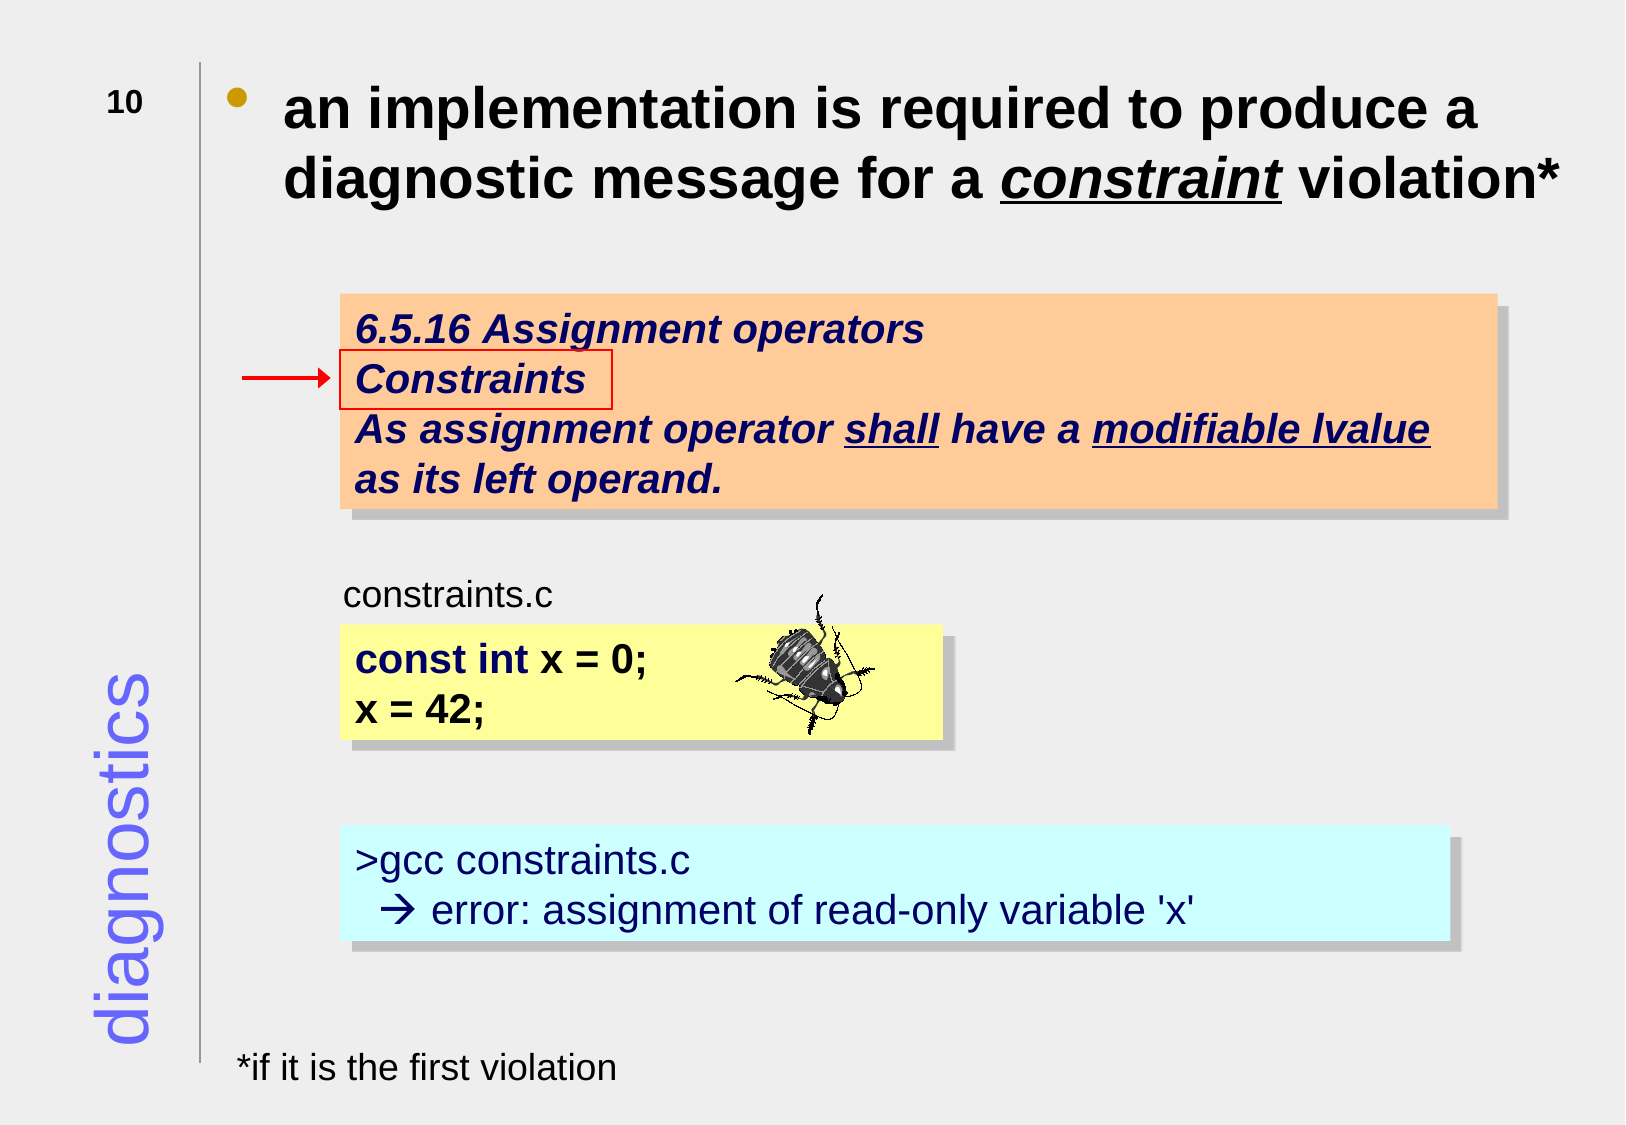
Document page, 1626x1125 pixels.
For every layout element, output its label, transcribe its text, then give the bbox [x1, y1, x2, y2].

text_box 6.5.16 Assignment operators Constraints As assignment operator shall have a modifiable lvalue as its left operand. [340, 293, 1498, 510]
text_box [760, 628, 845, 703]
text_box >gcc constraints.c  error: assignment of read-only variable 'x' [340, 825, 1451, 941]
title diagnostics [50, 187, 188, 1063]
text_box const int x = 0; x = 42; [340, 624, 943, 740]
text_box [811, 700, 820, 715]
text_box 6.5.16 Assignment operators Constraints As assignment operator shall have a modifiable lvalue as its left operand. [341, 351, 611, 408]
text_box constraints.c [328, 562, 778, 623]
text_box [840, 670, 858, 679]
text_box *if it is the first violation [221, 1034, 671, 1096]
list an implementation is required to produce a diagnostic message for a constraint violation* [212, 62, 1593, 1063]
